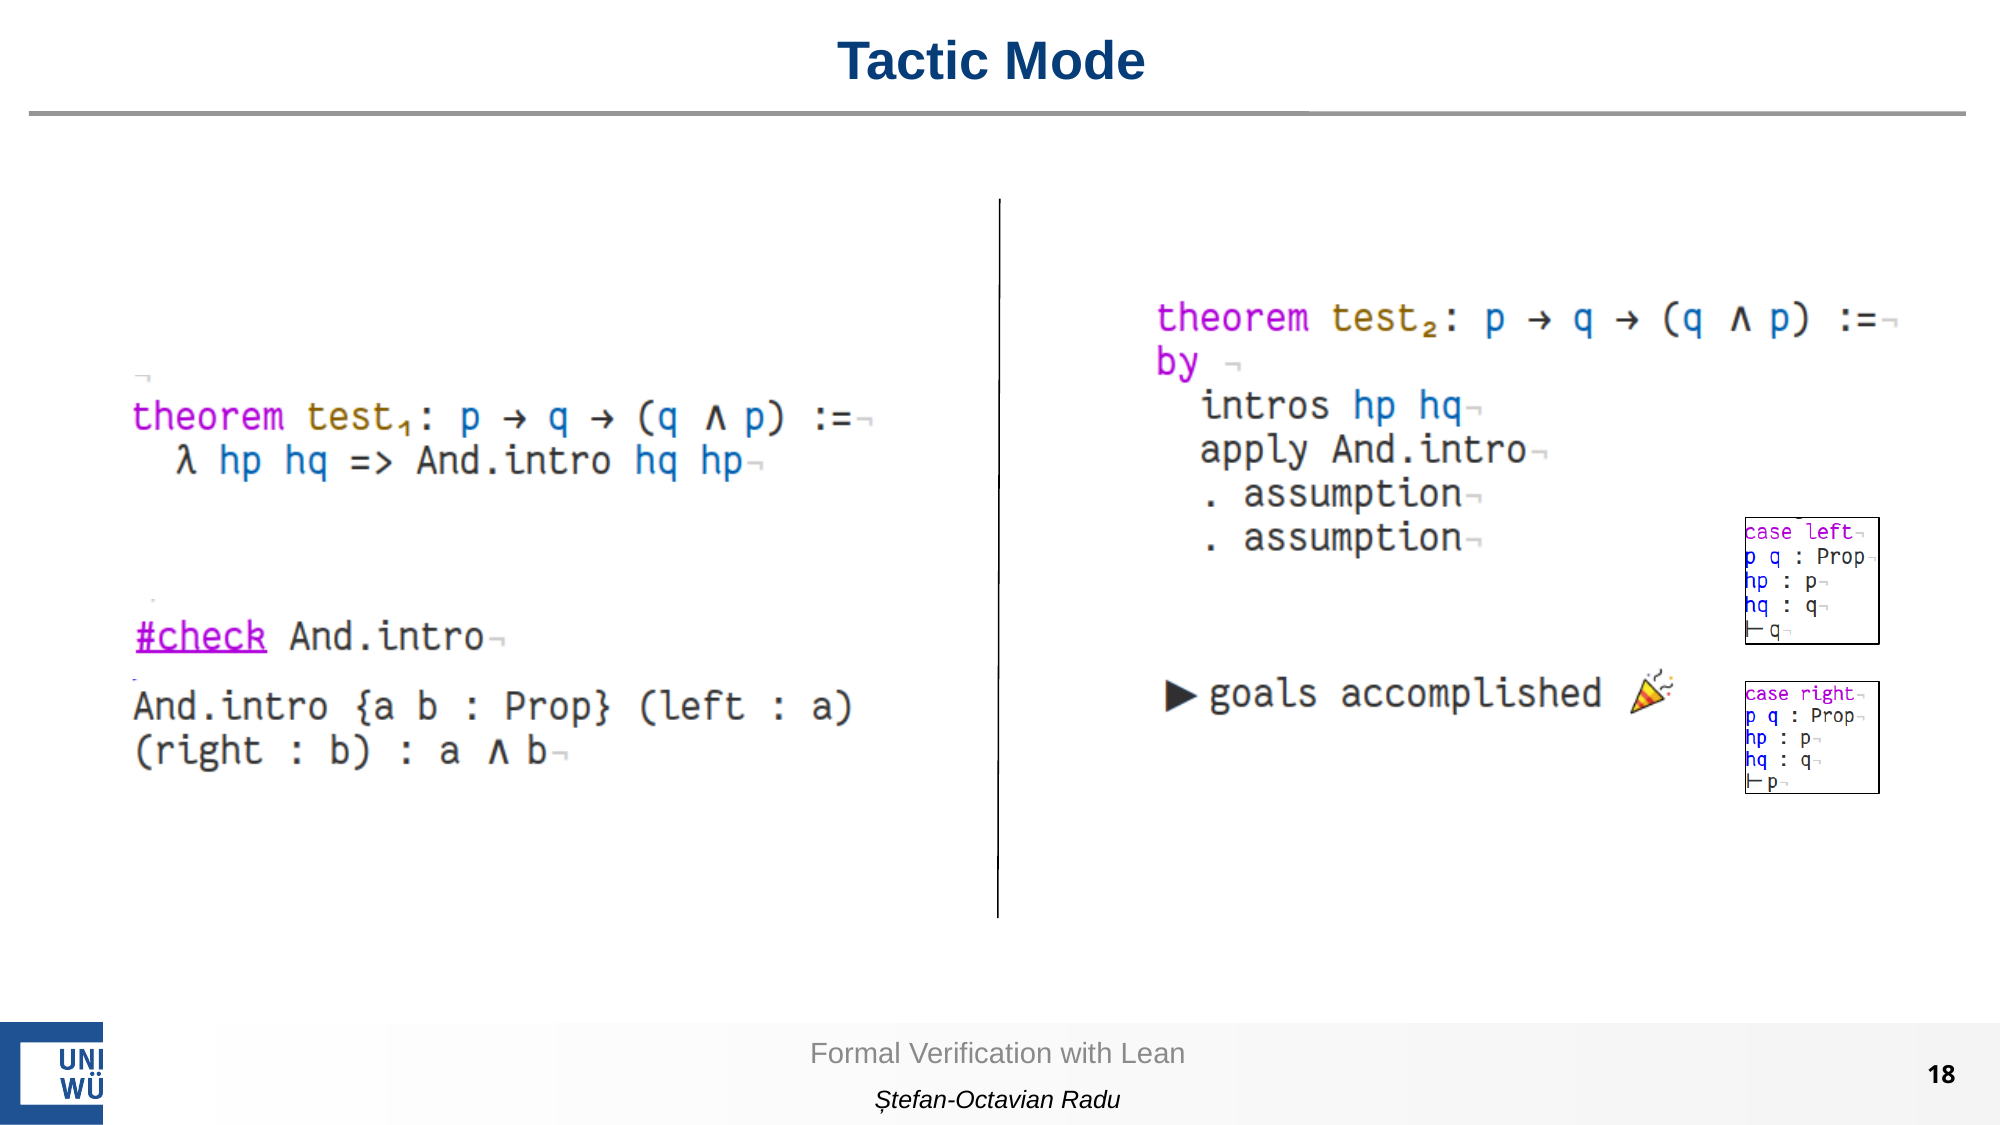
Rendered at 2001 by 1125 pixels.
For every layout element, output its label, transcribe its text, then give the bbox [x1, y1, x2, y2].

picture [130, 599, 537, 674]
picture [0, 1022, 103, 1125]
picture [130, 679, 867, 791]
picture [1746, 518, 1879, 644]
picture [118, 375, 879, 501]
title Tactic Mode [118, 4, 1867, 111]
picture [1152, 658, 1720, 731]
picture [1152, 292, 1915, 565]
picture [1746, 682, 1879, 793]
